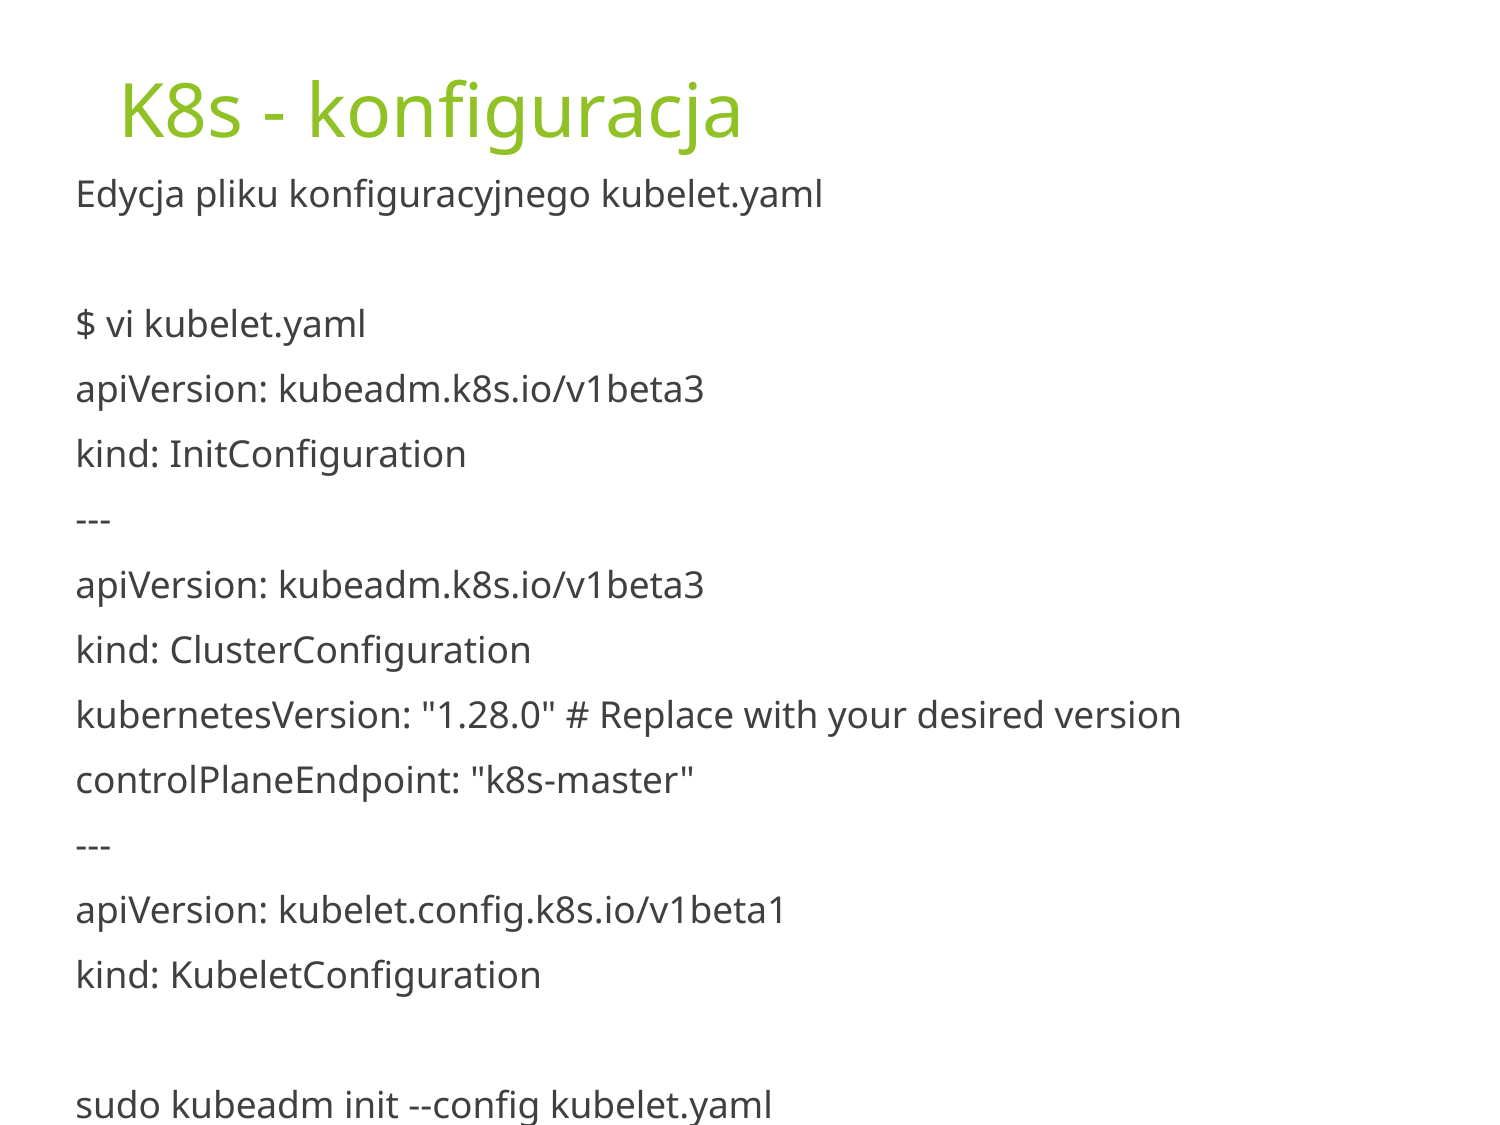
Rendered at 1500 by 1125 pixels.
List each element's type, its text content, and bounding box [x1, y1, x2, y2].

title K8s - konfiguracja [103, 54, 1145, 162]
list Edycja pliku konfiguracyjnego kubelet.yaml $ vi kubelet.yaml apiVersion: kubeadm.k8s.io/v1beta3 kind: InitConfiguration --- apiVersion: kubeadm.k8s.io/v1beta3 kind: ClusterConfiguration kubernetesVersion: "1.28.0" # Replace with your desired version controlPlaneEndpoint: "k8s-master" --- apiVersion: kubelet.config.k8s.io/v1beta1 kind: KubeletConfiguration sudo kubeadm init --config kubelet.yaml [60, 162, 1324, 1125]
